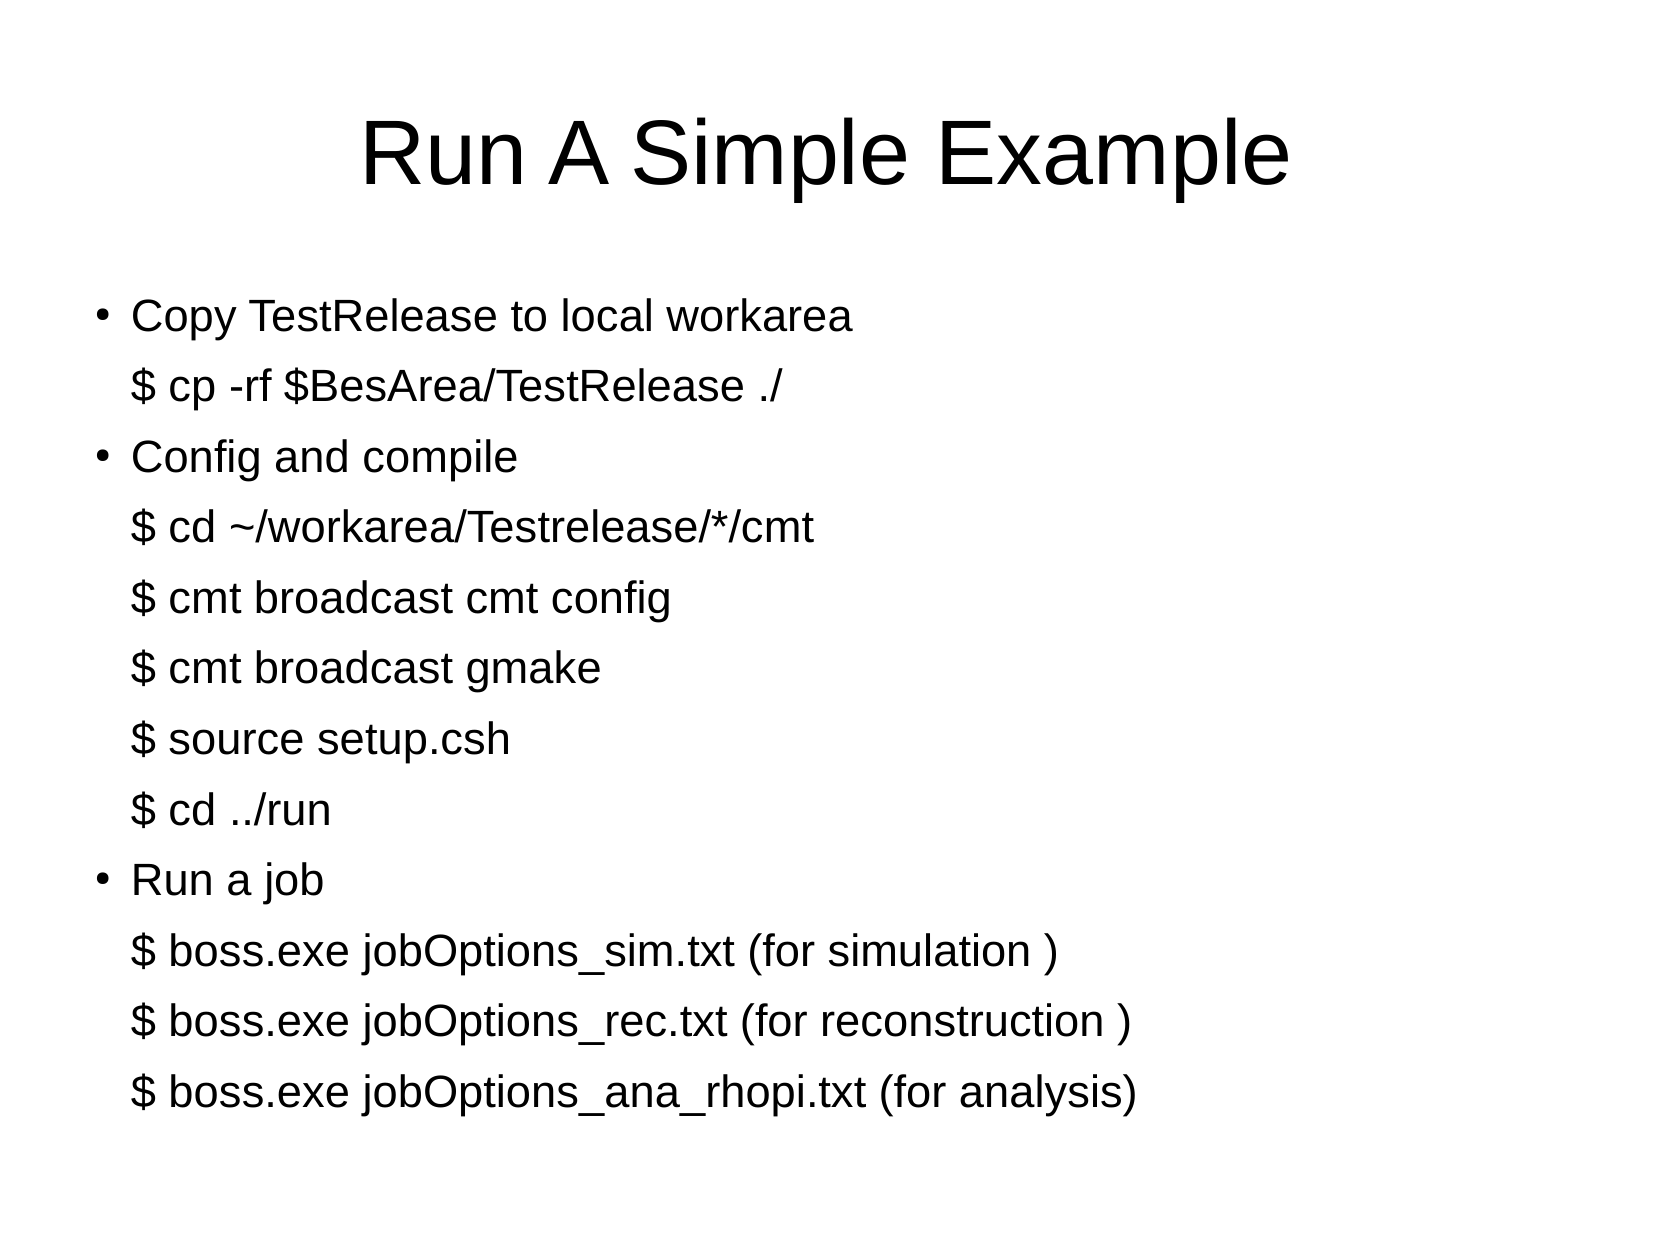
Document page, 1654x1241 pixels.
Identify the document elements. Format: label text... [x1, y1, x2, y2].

title Run A Simple Example [82, 49, 1571, 257]
list Copy TestRelease to local workarea $ cp -rf $BesArea/TestRelease ./ Config and compile $ cd ~/workarea/Testrelease/*/cmt $ cmt broadcast cmt config $ cmt broadcast gmake $ source setup.csh $ cd ../run Run a job $ boss.exe jobOptions_sim.txt (for simulation ) $ boss.exe jobOptions_rec.txt (for reconstruction ) $ boss.exe jobOptions_ana_rhopi.txt (for analysis) [82, 290, 1571, 1126]
